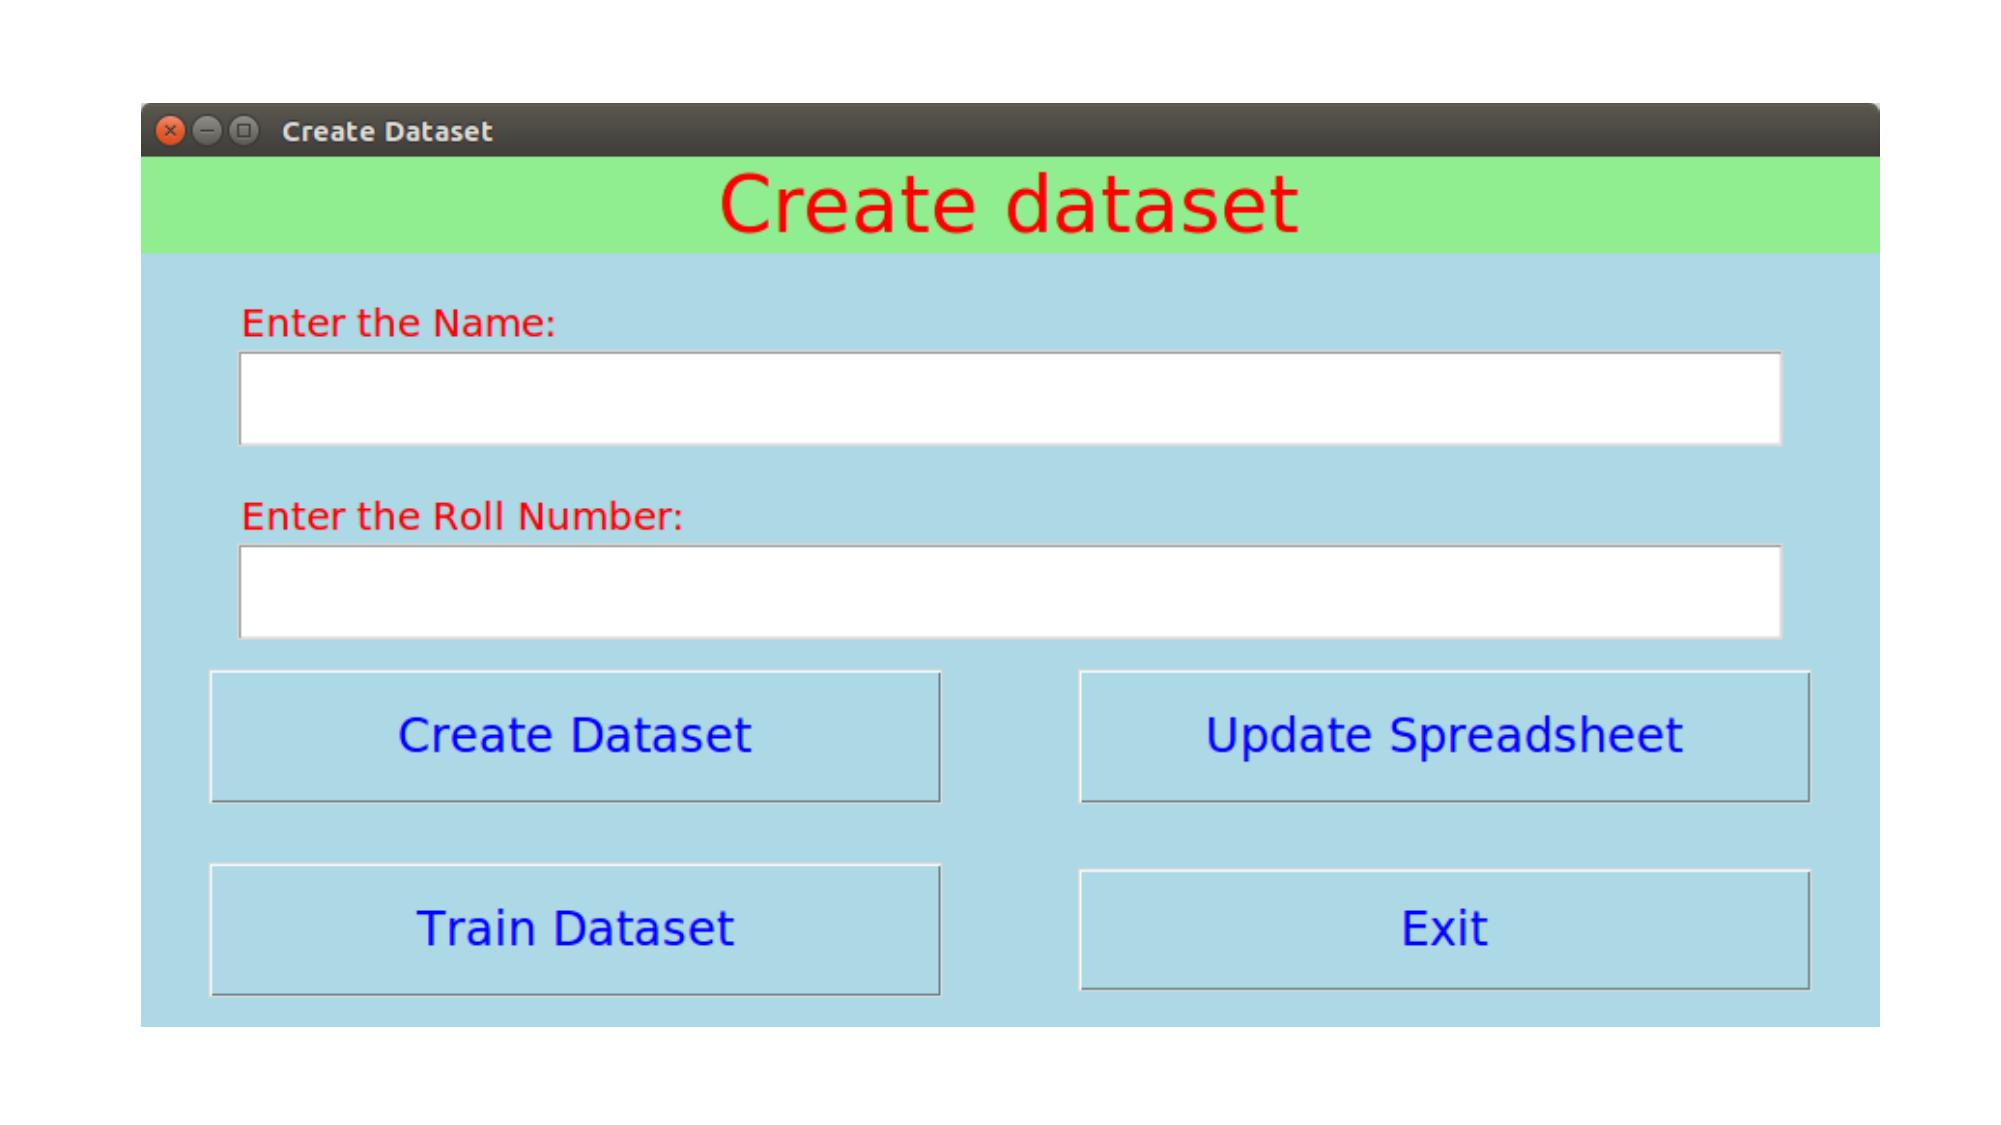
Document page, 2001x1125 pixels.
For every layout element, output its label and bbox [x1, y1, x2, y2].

picture [141, 103, 1880, 1027]
